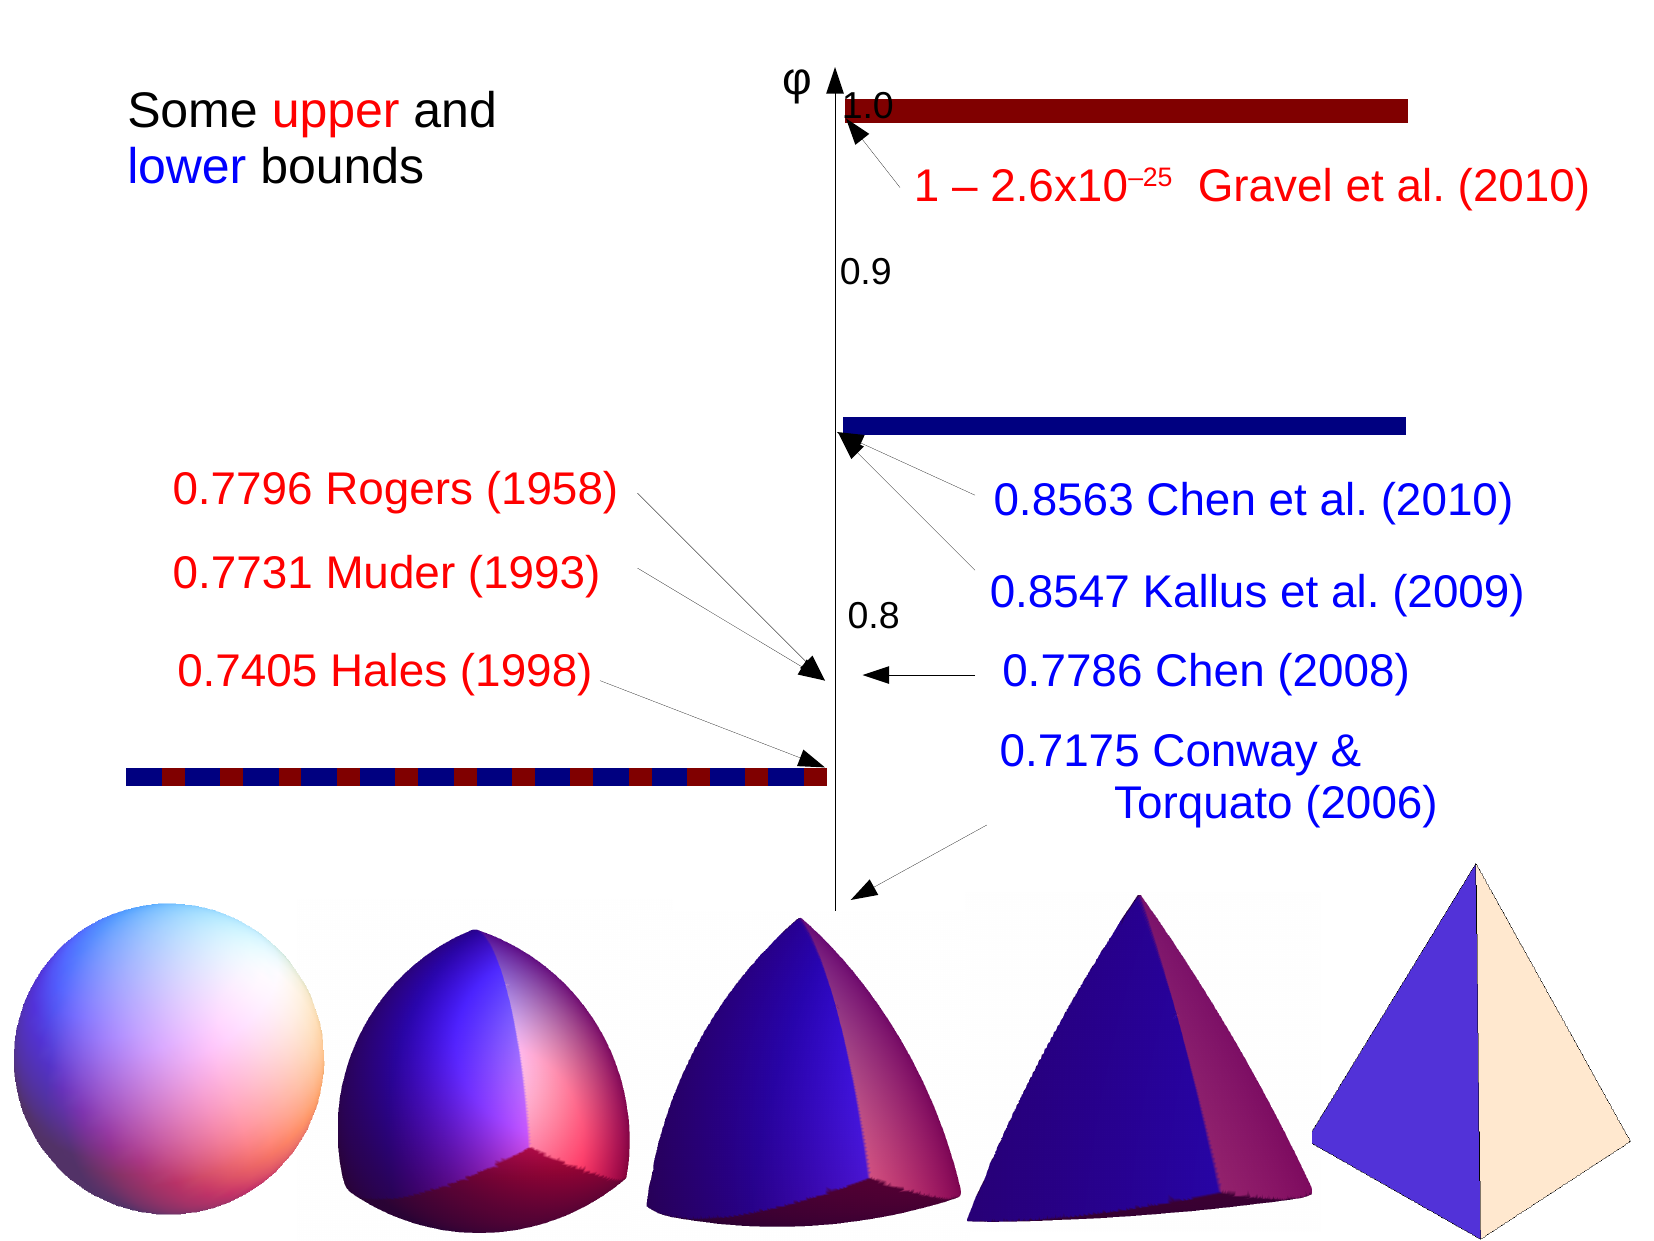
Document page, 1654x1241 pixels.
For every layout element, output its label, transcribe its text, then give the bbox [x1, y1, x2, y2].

text_box 1 – 2.6x10–25 Gravel et al. (2010) [899, 153, 1606, 221]
text_box 0.7786 Chen (2008) [987, 637, 1426, 704]
text_box 0.7405 Hales (1998) [162, 637, 608, 711]
text_box 0.7731 Muder (1993) [158, 539, 638, 606]
text_box 0.8 [832, 587, 915, 644]
text_box 1.0 [827, 77, 909, 134]
picture [0, 825, 1654, 1241]
text_box Some upper and lower bounds [112, 75, 601, 202]
text_box 0.7796 Rogers (1958) [157, 455, 634, 522]
text_box 0.8547 Kallus et al. (2009) [975, 558, 1541, 646]
text_box 0.8563 Chen et al. (2010) [978, 466, 1529, 533]
text_box φ [767, 45, 843, 112]
text_box 0.9 [825, 243, 907, 301]
text_box 0.7175 Conway & Torquato (2006) [984, 717, 1453, 836]
